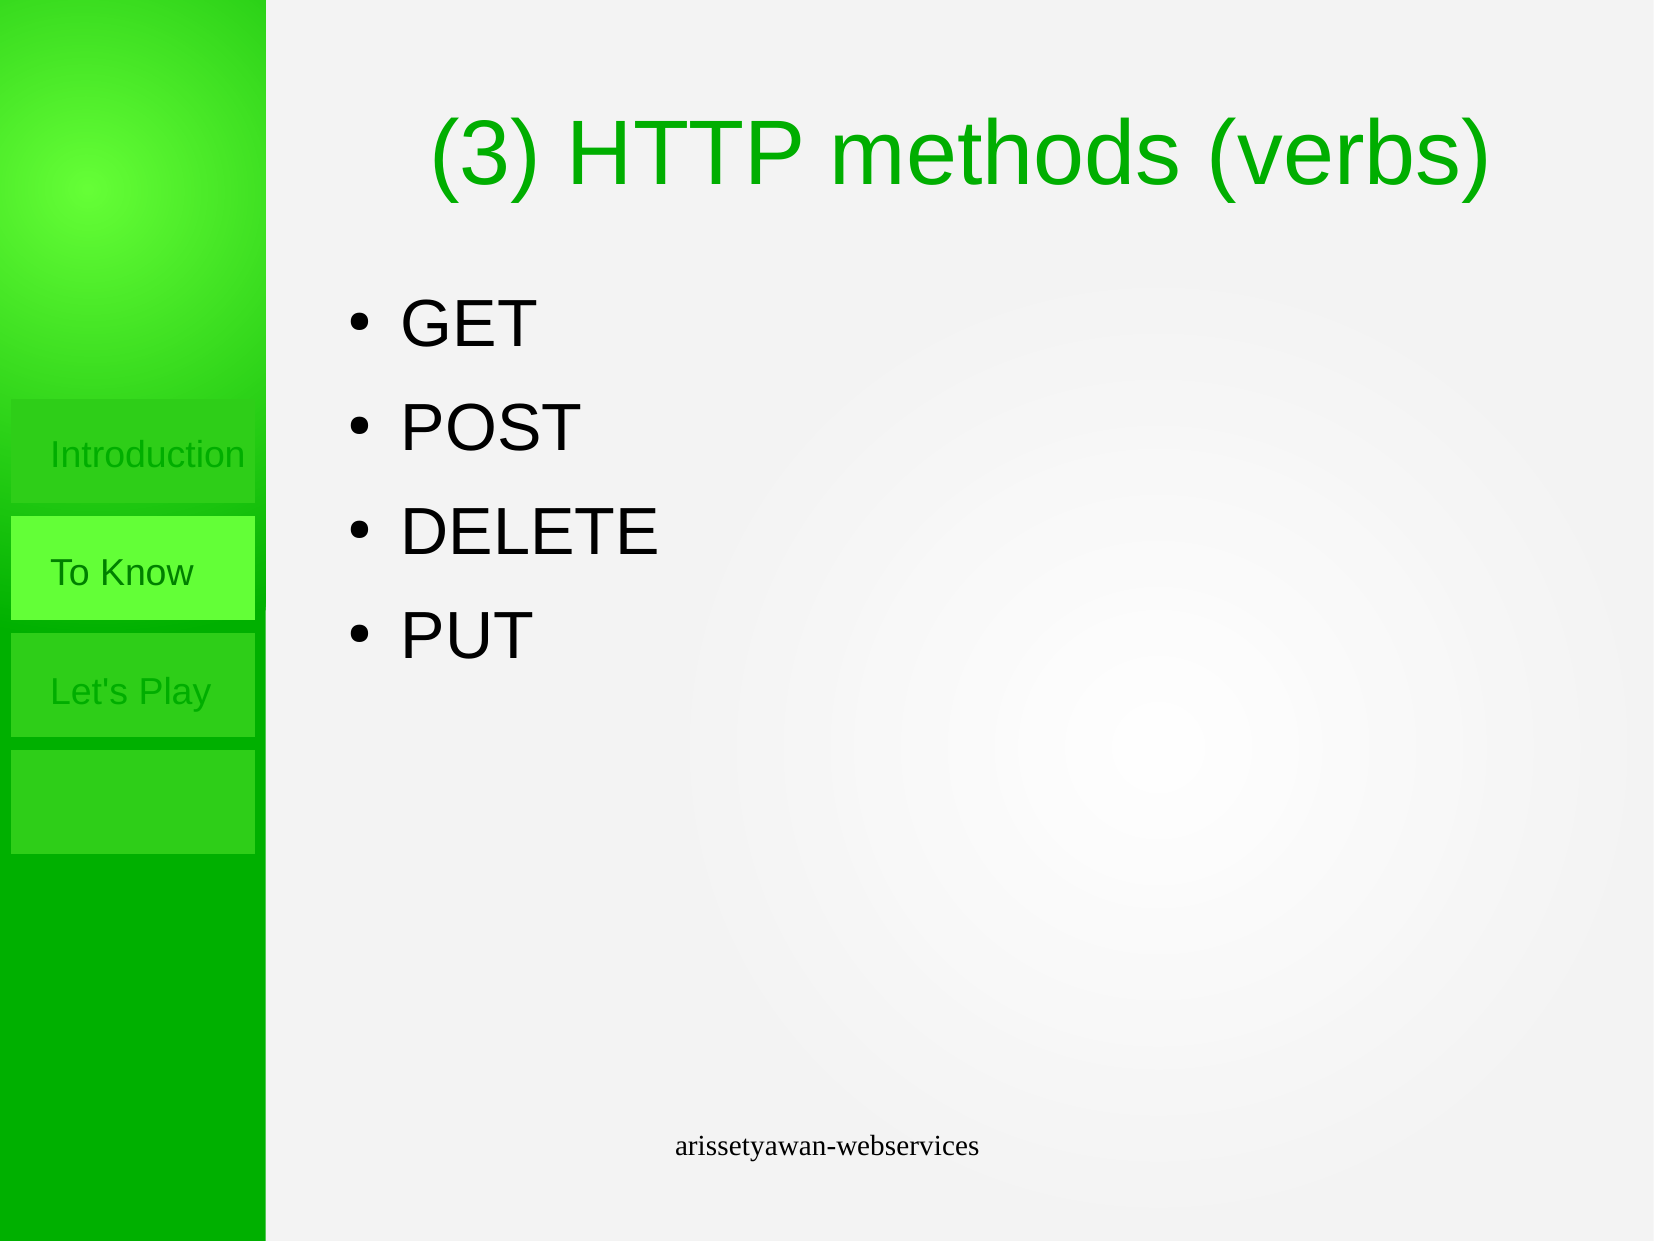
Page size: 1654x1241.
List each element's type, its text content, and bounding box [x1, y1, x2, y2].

text_box To Know [35, 544, 252, 602]
text_box Let's Play [35, 663, 265, 720]
text_box Introduction [35, 425, 319, 483]
title (3) HTTP methods (verbs) [345, 49, 1546, 257]
list GET POST DELETE PUT [330, 285, 1591, 1171]
